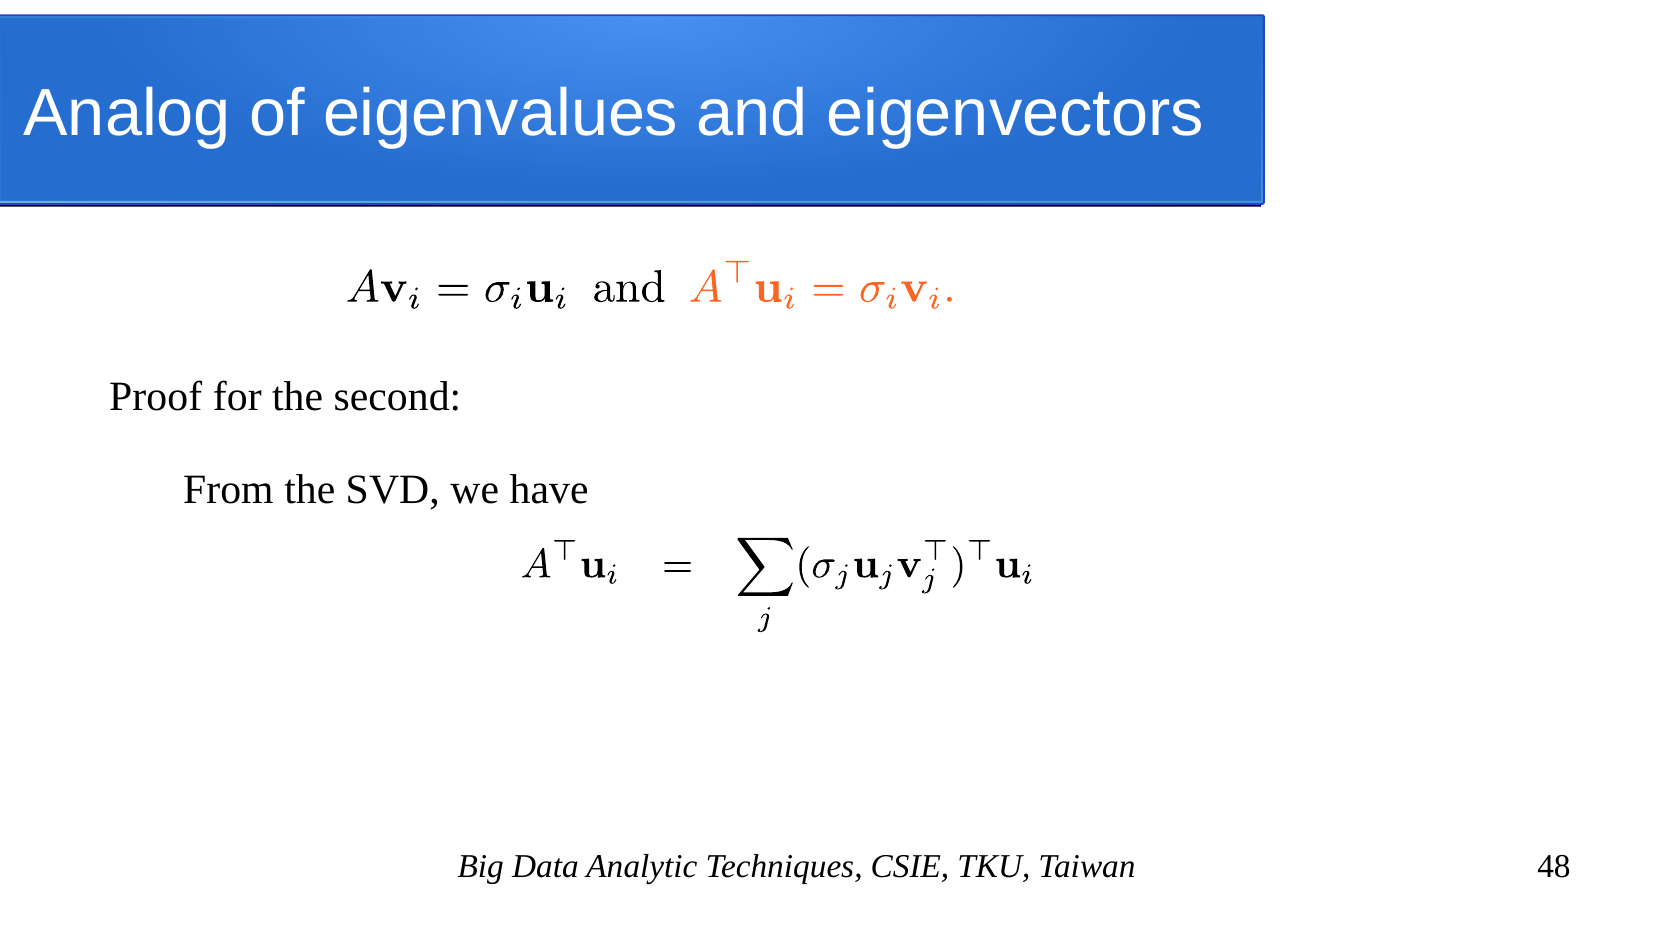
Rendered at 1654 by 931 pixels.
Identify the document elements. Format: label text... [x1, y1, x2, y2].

picture [343, 259, 954, 311]
picture [518, 536, 1033, 634]
text_box Proof for the second: From the SVD, we have [94, 366, 745, 574]
title Analog of eigenvalues and eigenvectors [23, 35, 1217, 189]
